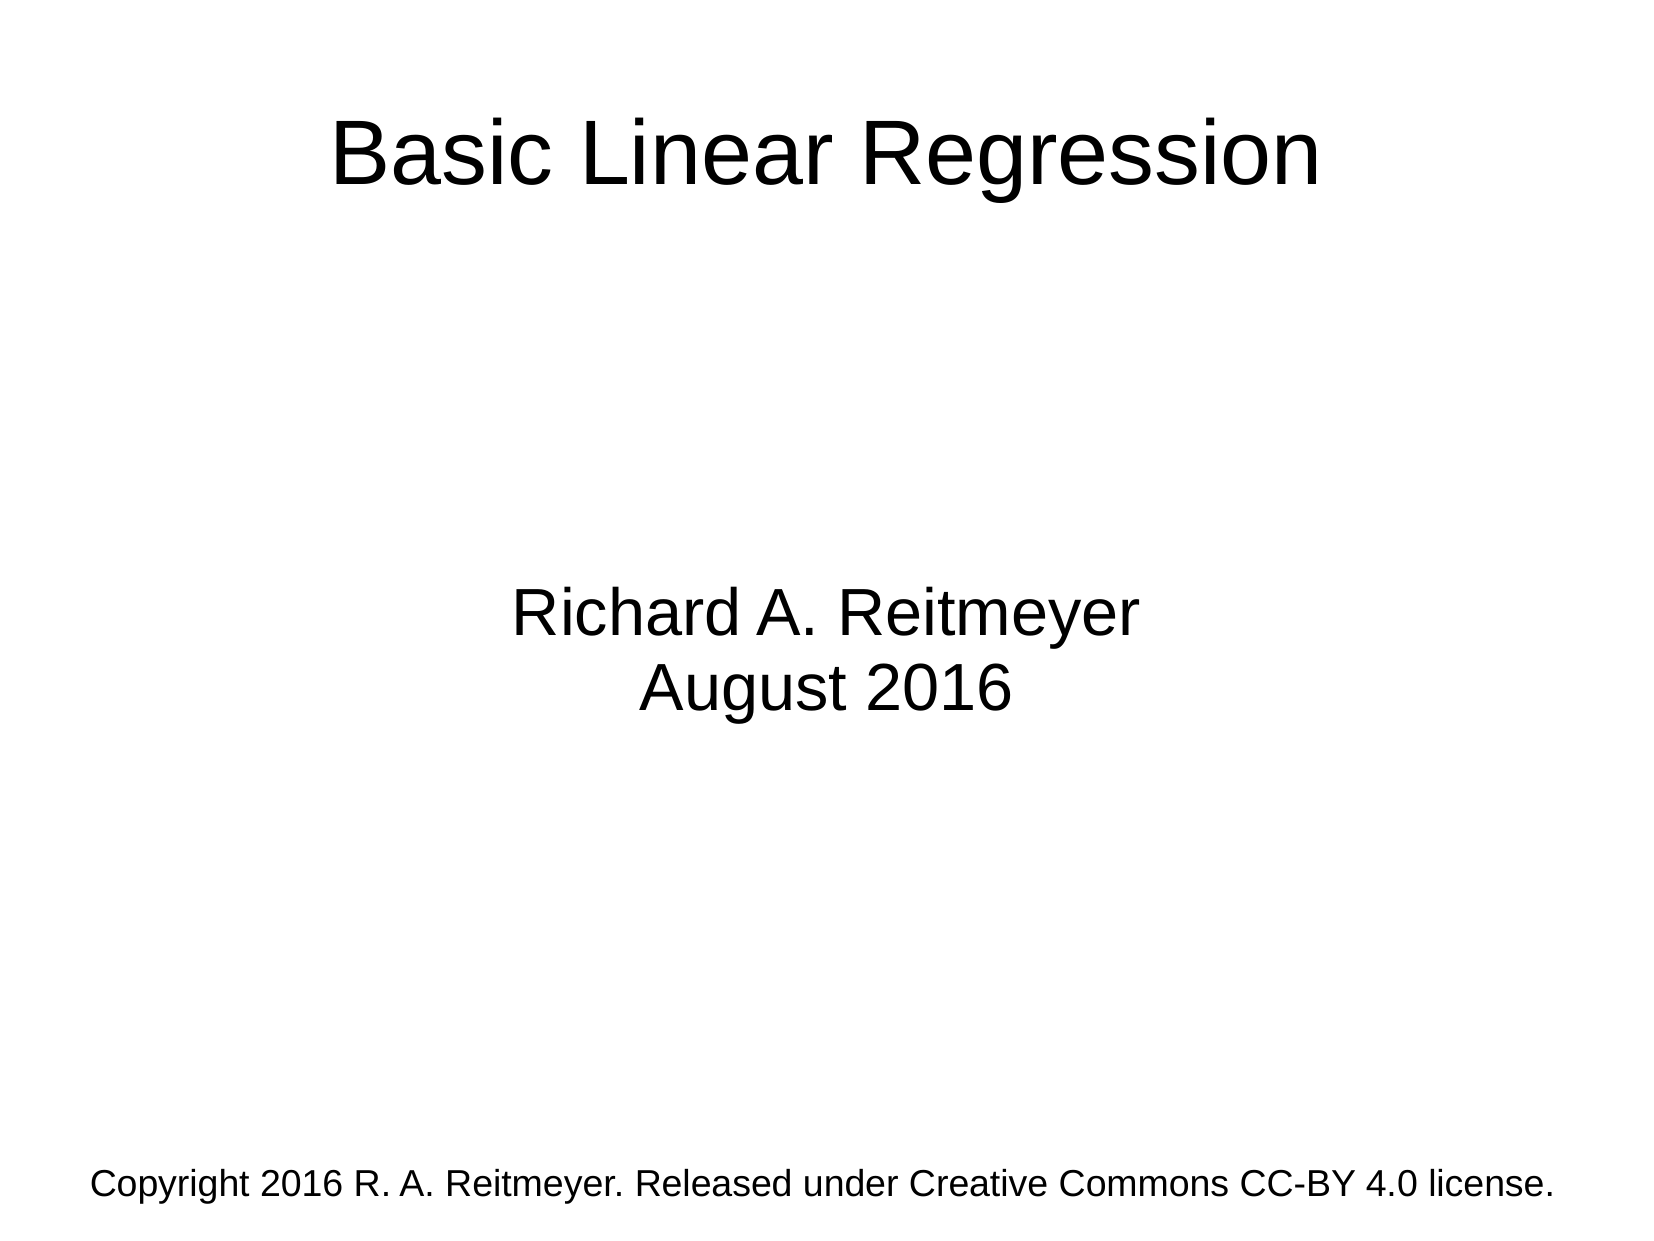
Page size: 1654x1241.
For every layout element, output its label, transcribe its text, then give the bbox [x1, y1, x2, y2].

text_box Copyright 2016 R. A. Reitmeyer. Released under Creative Commons CC-BY 4.0 license. [75, 1155, 1581, 1212]
subtitle Richard A. Reitmeyer August 2016 [82, 290, 1571, 1010]
title Basic Linear Regression [82, 49, 1571, 257]
